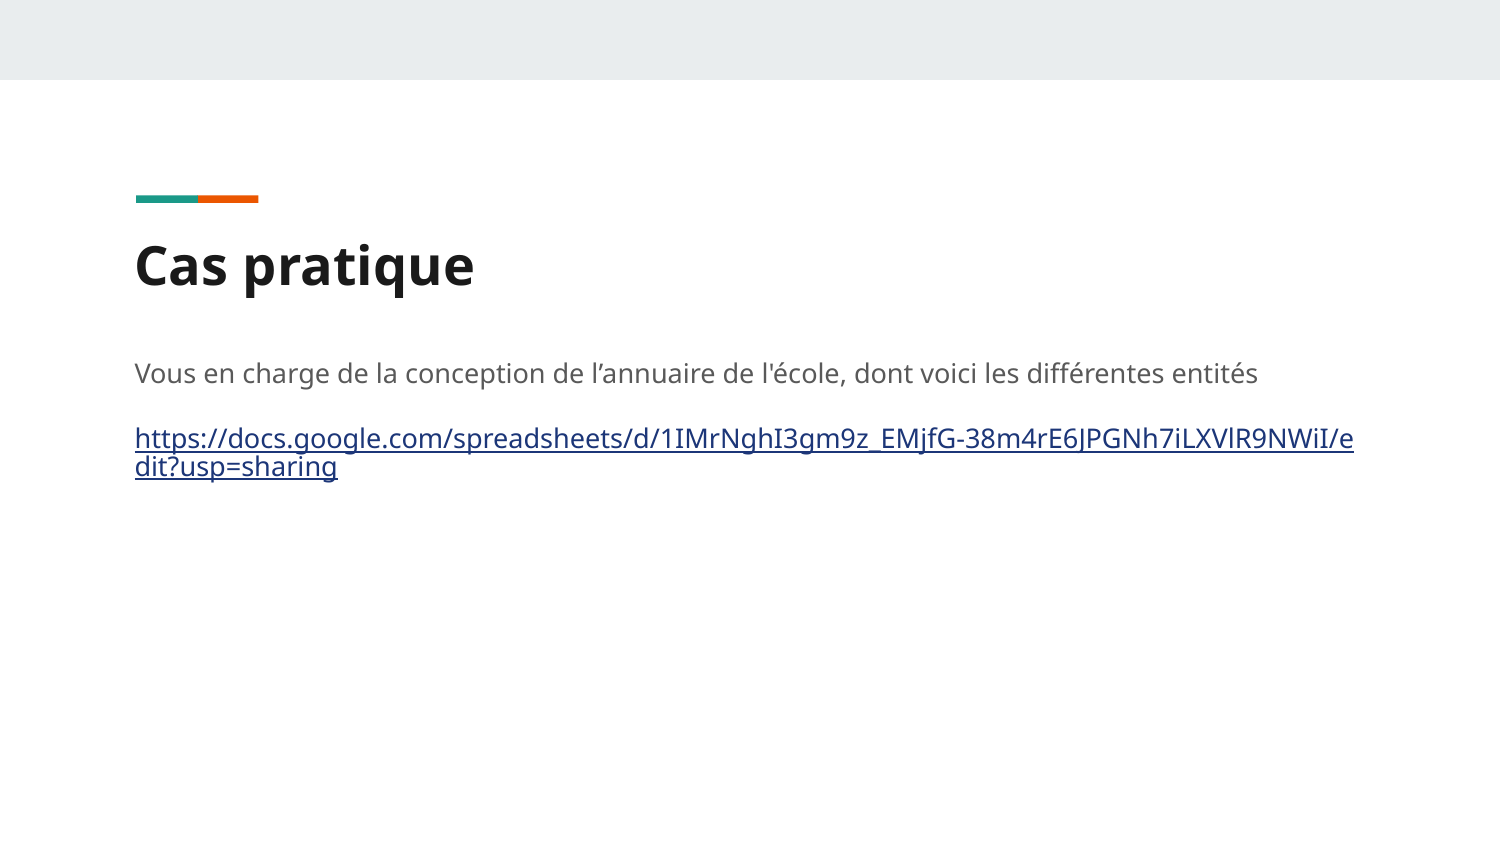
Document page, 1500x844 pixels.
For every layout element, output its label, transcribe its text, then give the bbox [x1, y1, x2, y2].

title Cas pratique [119, 216, 1381, 305]
list Vous en charge de la conception de l’annuaire de l'école, dont voici les différentes entités https://docs.google.com/spreadsheets/d/1IMrNghI3gm9z_EMjfG-38m4rE6JPGNh7iLXVlR9NWiI/edit?usp=sharing [119, 341, 1381, 712]
